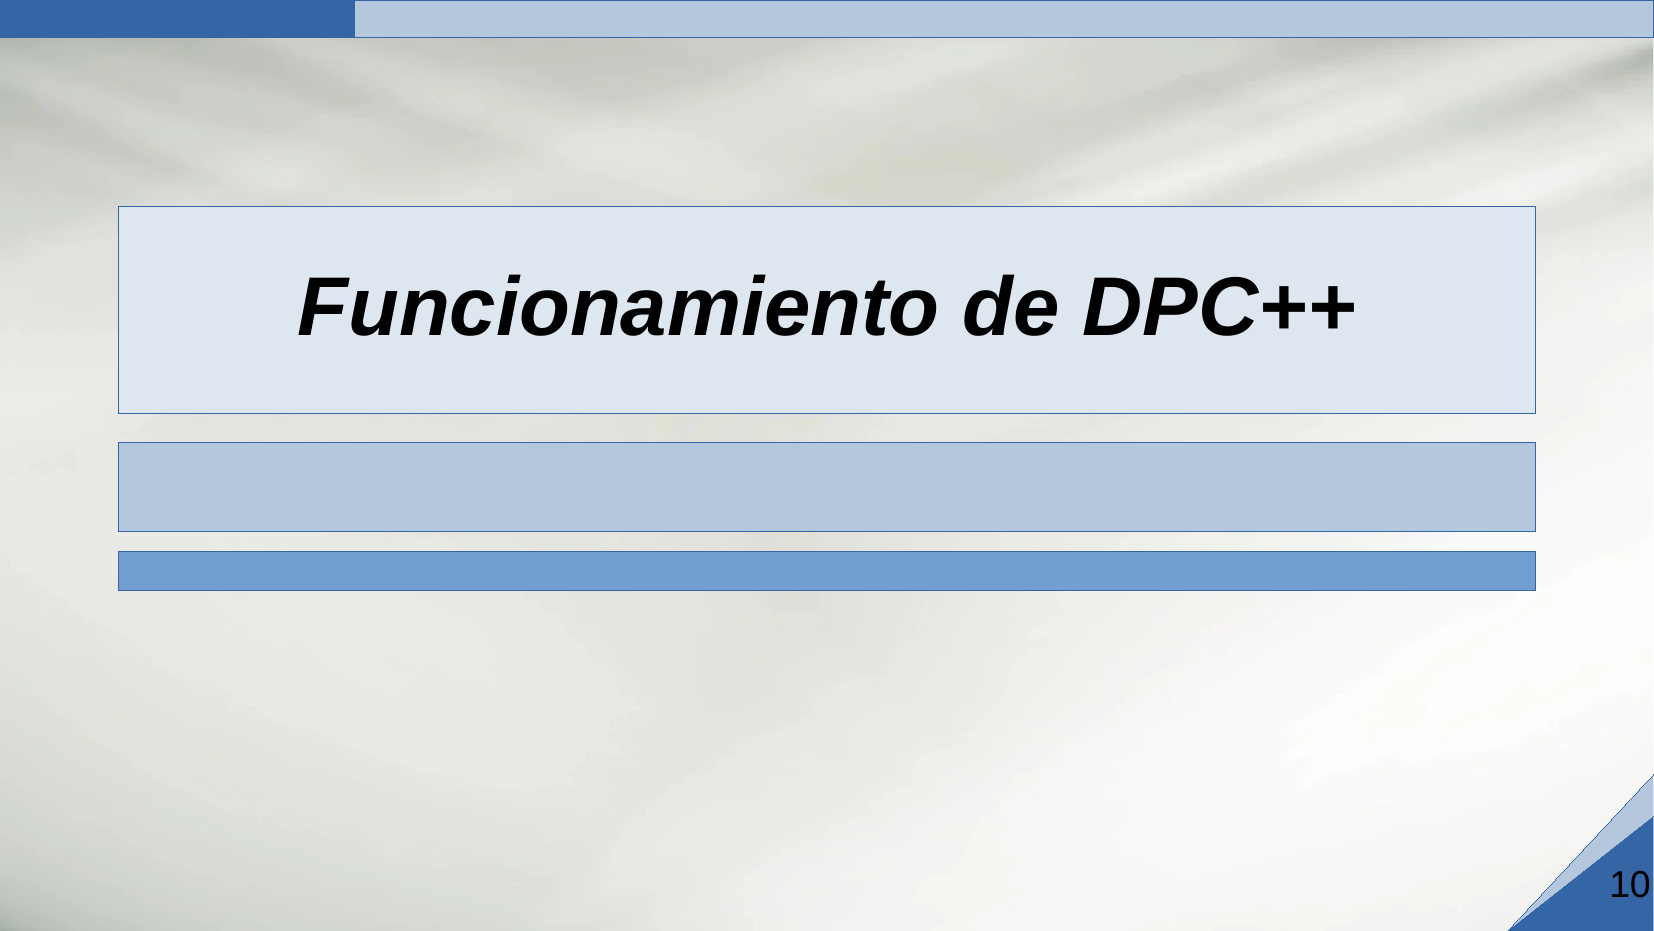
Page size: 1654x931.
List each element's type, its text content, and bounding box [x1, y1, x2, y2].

text_box [118, 206, 1536, 414]
text_box [1507, 773, 1654, 931]
title Funcionamiento de DPC++ [287, 213, 1366, 400]
text_box [118, 442, 1536, 532]
text_box [118, 551, 1536, 591]
text_box <número> [1594, 856, 1654, 927]
text_box [0, 0, 1654, 38]
picture [0, 38, 1654, 931]
